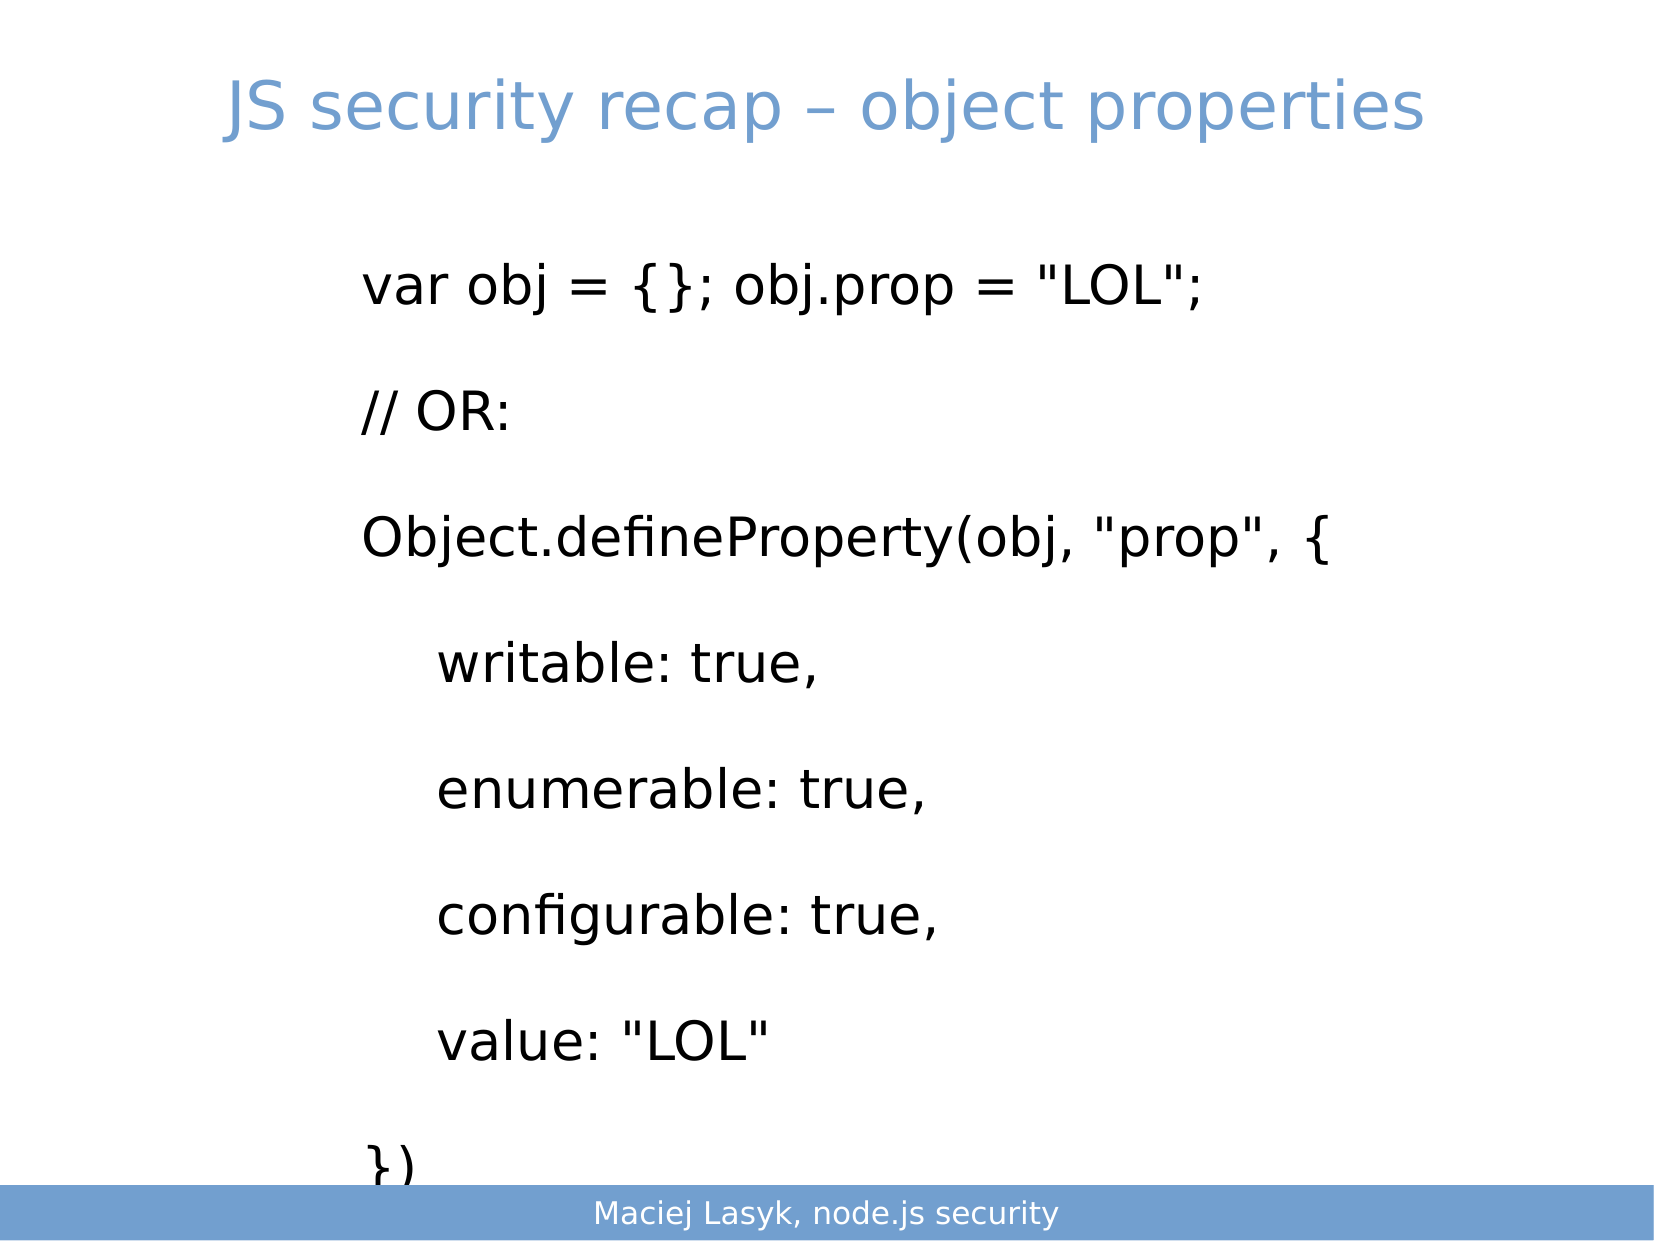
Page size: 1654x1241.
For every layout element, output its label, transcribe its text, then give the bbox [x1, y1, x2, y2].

text_box Maciej Lasyk, node.js security [578, 1188, 1076, 1240]
text_box var obj = {}; obj.prop = "LOL"; // OR: Object.defineProperty(obj, "prop", { writable: true, enumerable: true, configurable: true, value: "LOL" }) [347, 184, 1352, 1145]
text_box JS security recap – object properties [211, 60, 1443, 153]
text_box [0, 1185, 1654, 1241]
